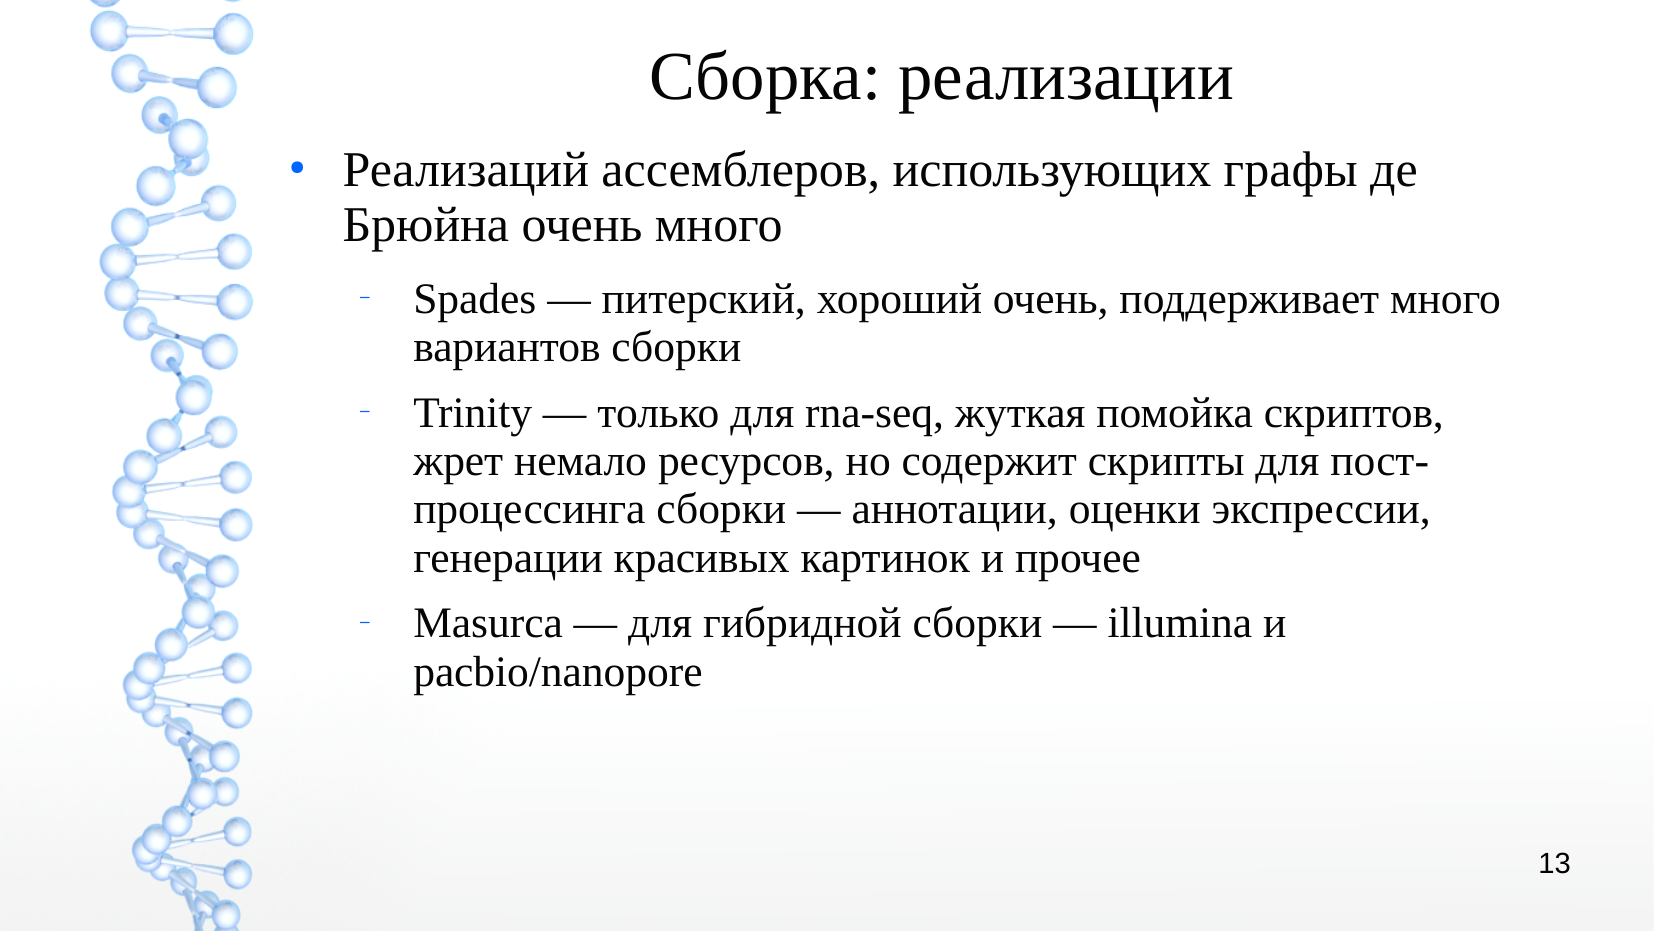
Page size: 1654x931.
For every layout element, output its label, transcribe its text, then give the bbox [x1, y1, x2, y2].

title Сборка: реализации [277, 0, 1607, 154]
list Реализаций ассемблеров, использующих графы де Брюйна очень много Spades — питерский, хороший очень, поддерживает много вариантов сборки Trinity — только для rna-seq, жуткая помойка скриптов, жрет немало ресурсов, но содержит скрипты для пост-процессинга сборки — аннотации, оценки экспрессии, генерации красивых картинок и прочее Masurca — для гибридной сборки — illumina и pacbio/nanopore [271, 141, 1536, 898]
picture [0, 0, 1654, 931]
